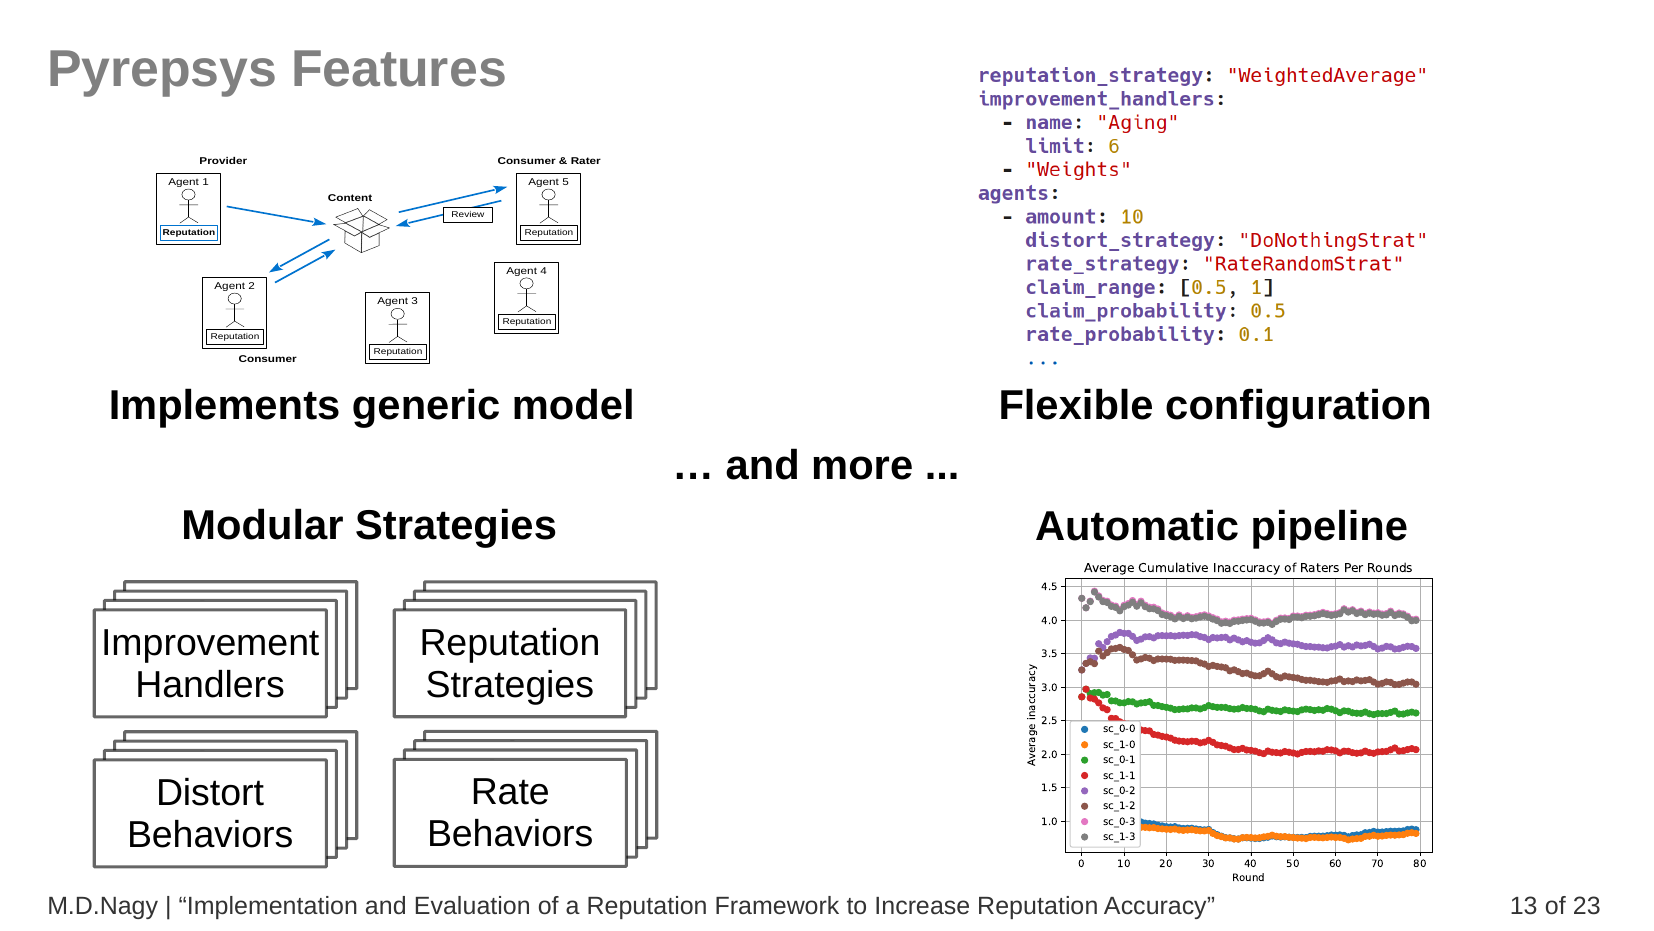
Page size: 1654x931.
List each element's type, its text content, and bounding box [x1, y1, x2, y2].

text_box Distort Behaviors [404, 750, 637, 858]
text_box Distort Behaviors [94, 759, 327, 867]
picture [1020, 555, 1441, 891]
picture [139, 150, 616, 374]
list … and more ... [672, 435, 1018, 511]
text_box Distort Behaviors [424, 731, 657, 839]
text_box Rate Behaviors [394, 759, 627, 867]
text_box Distort Behaviors [104, 750, 337, 858]
text_box Distort Behaviors [114, 741, 347, 849]
text_box Distort Behaviors [404, 600, 636, 708]
text_box Distort Behaviors [424, 581, 657, 689]
list Modular Strategies [181, 495, 692, 573]
list Implements generic model [108, 375, 664, 482]
list Automatic pipeline [1035, 495, 1546, 574]
picture [977, 65, 1433, 375]
text_box Reputation Strategies [394, 609, 626, 717]
text_box Distort Behaviors [104, 600, 337, 708]
text_box Distort Behaviors [114, 591, 347, 699]
text_box Distort Behaviors [124, 581, 357, 689]
list Flexible configuration [998, 374, 1509, 453]
title Pyrepsys Features [47, 39, 1471, 98]
text_box Distort Behaviors [414, 740, 647, 848]
text_box Distort Behaviors [124, 731, 357, 839]
text_box Distort Behaviors [414, 591, 646, 699]
text_box Improvement Handlers [94, 609, 327, 717]
